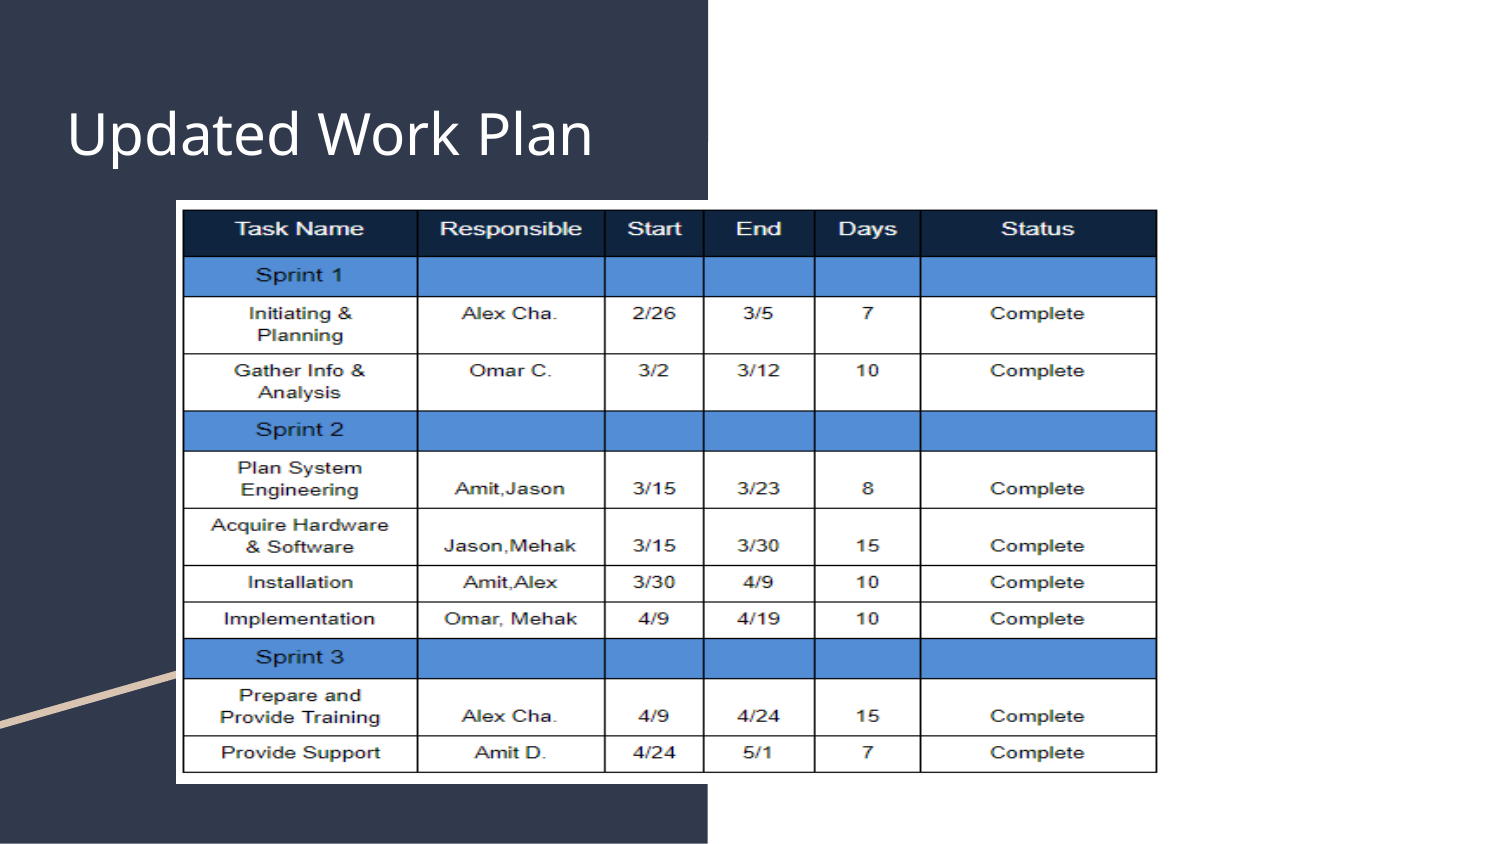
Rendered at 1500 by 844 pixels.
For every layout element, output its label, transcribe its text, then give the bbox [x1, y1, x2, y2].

title Updated Work Plan [51, 82, 660, 494]
picture [176, 200, 1175, 784]
